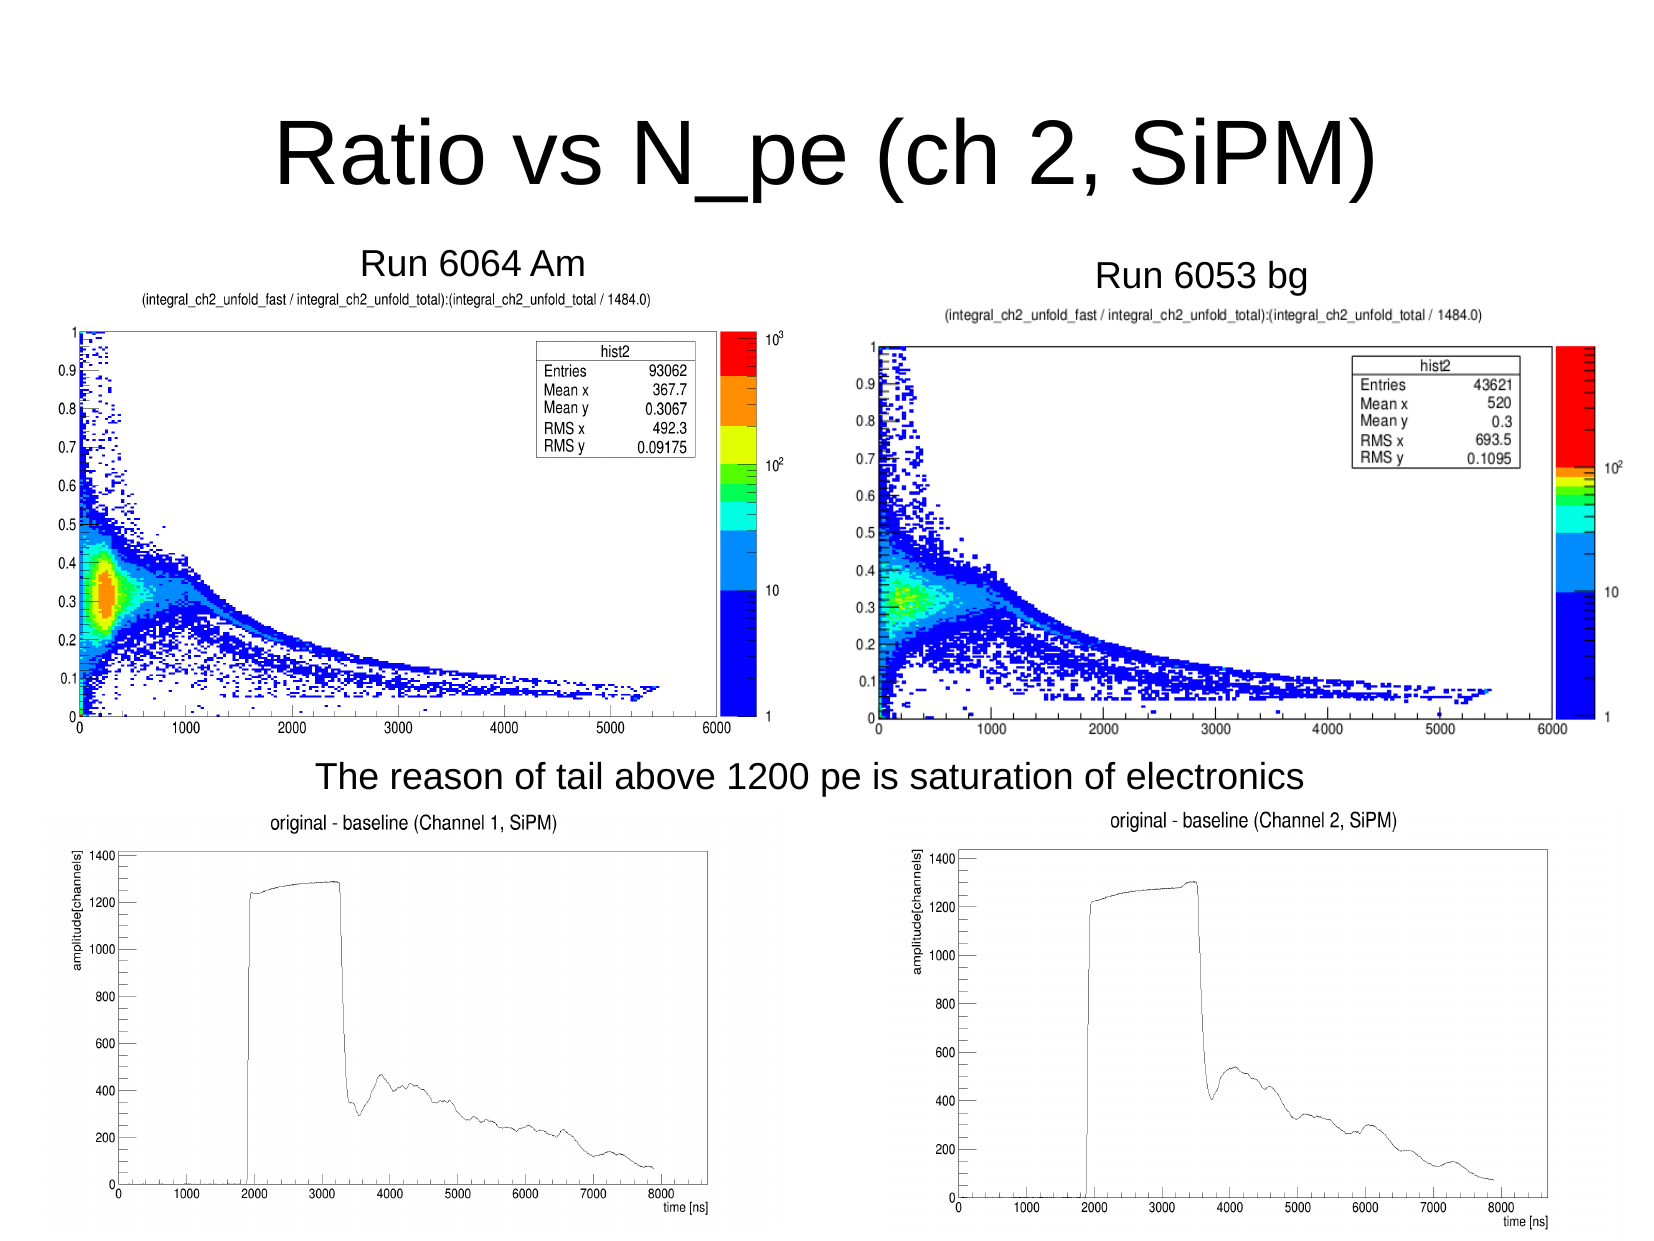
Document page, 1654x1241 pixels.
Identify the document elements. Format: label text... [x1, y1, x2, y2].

text_box Run 6064 Am [345, 235, 721, 293]
picture [885, 806, 1621, 1241]
picture [45, 809, 781, 1226]
text_box Run 6053 bg [1080, 247, 1456, 305]
title Ratio vs N_pe (ch 2, SiPM) [82, 49, 1571, 257]
text_box The reason of tail above 1200 pe is saturation of electronics [90, 748, 1531, 848]
picture [0, 283, 1636, 766]
